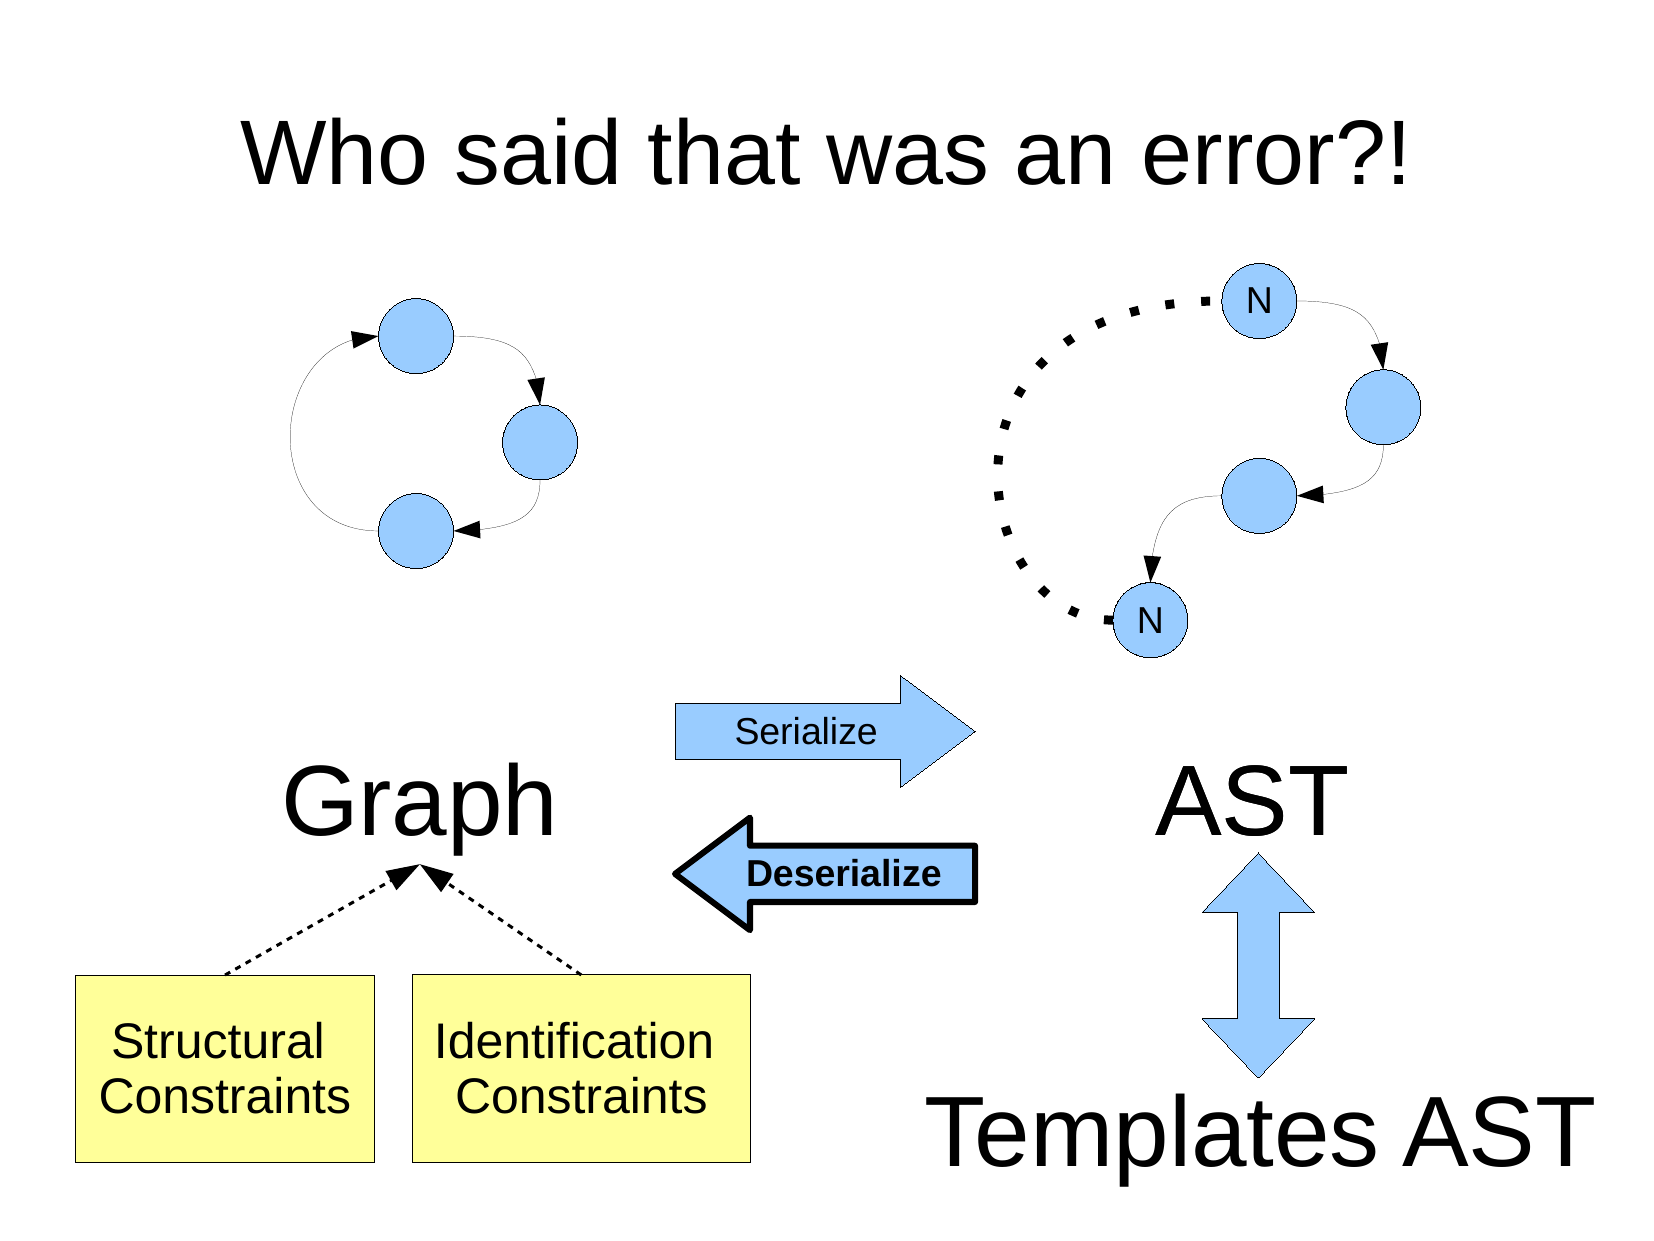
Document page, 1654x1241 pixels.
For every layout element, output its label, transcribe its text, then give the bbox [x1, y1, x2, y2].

text_box [1221, 458, 1297, 534]
text_box N [1221, 263, 1297, 339]
text_box [502, 404, 578, 480]
title Who said that was an error?! [82, 56, 1571, 250]
text_box Identification Constraints [412, 974, 751, 1163]
text_box Serialize [675, 675, 976, 788]
text_box [1345, 369, 1421, 445]
text_box [378, 493, 454, 569]
text_box AST [1140, 737, 1365, 865]
text_box Graph [266, 737, 574, 865]
text_box [378, 298, 454, 374]
text_box Deserialize [675, 817, 976, 931]
text_box [1202, 852, 1315, 1078]
text_box Structural Constraints [75, 975, 375, 1163]
text_box N [1113, 582, 1188, 658]
text_box Templates AST [910, 1068, 1612, 1196]
